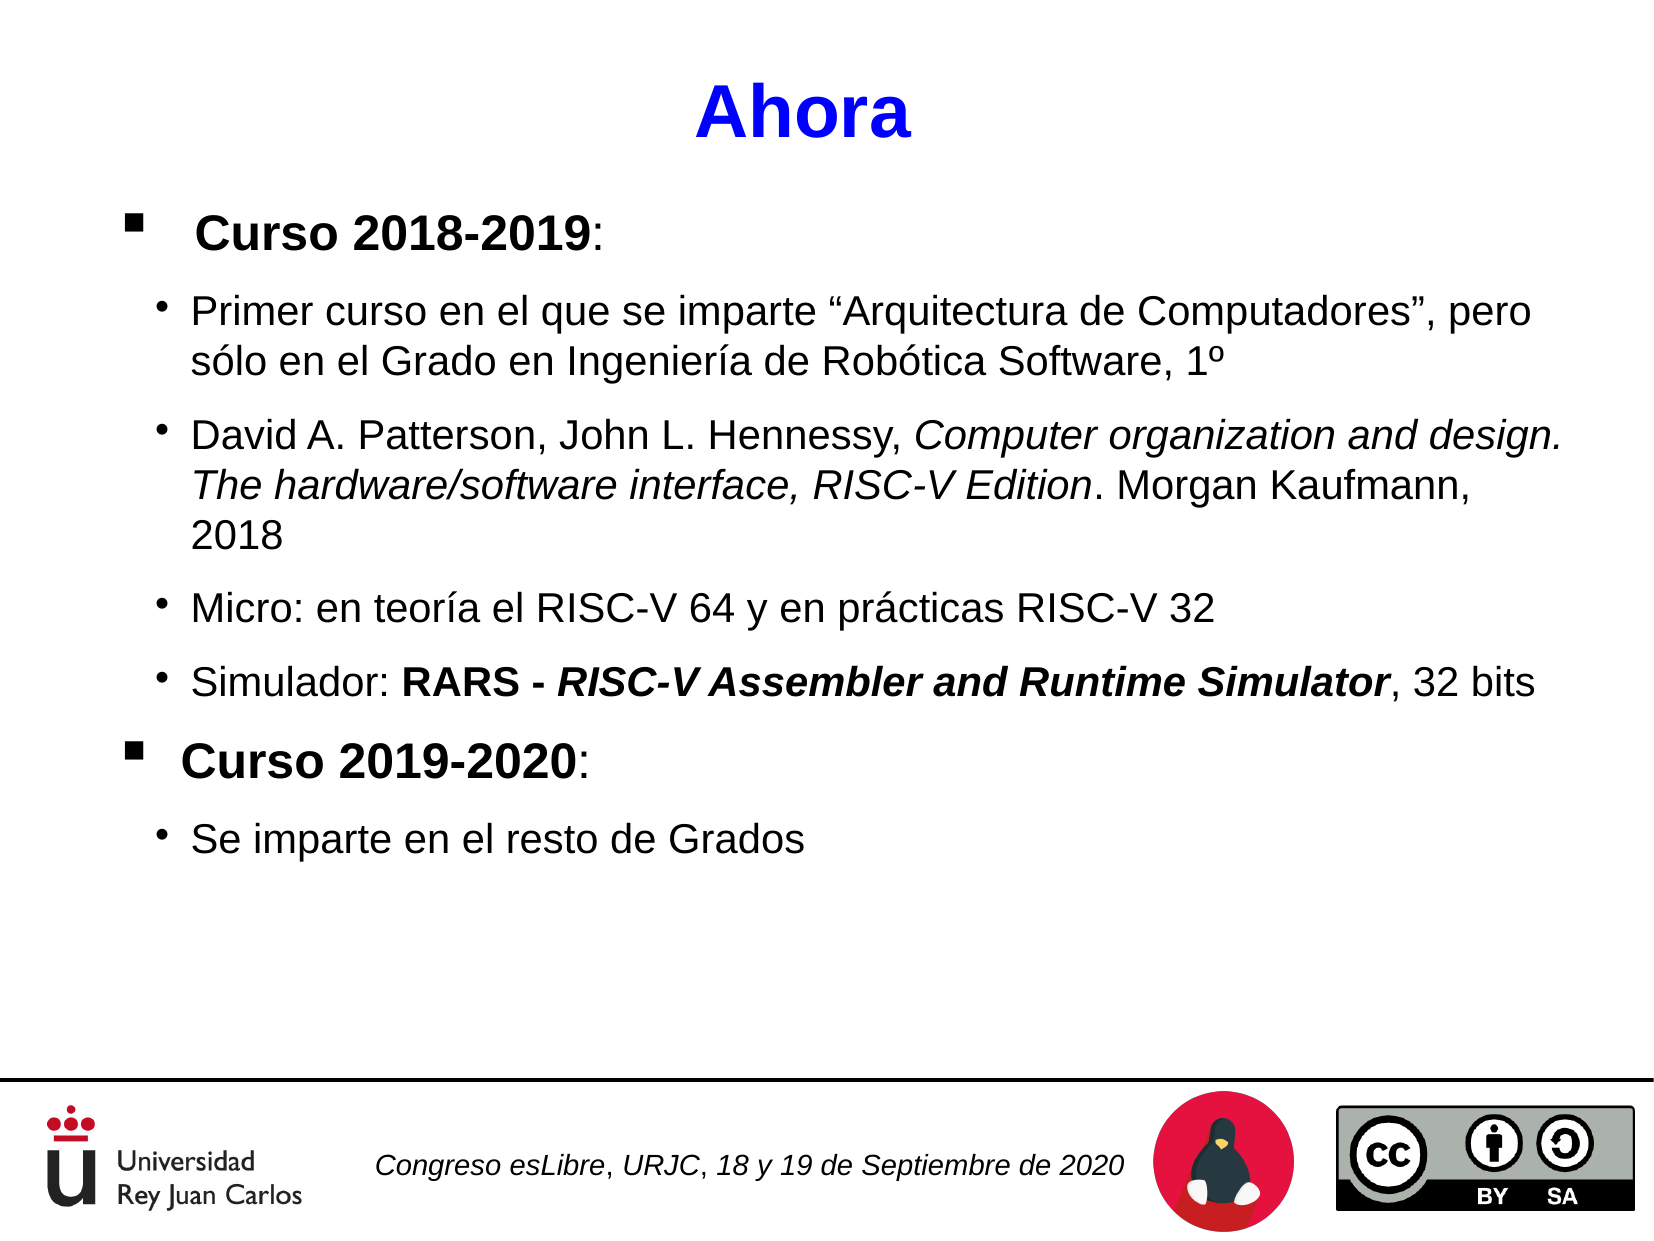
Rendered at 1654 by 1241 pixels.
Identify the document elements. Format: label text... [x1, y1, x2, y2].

text_box Ahora [142, 54, 1463, 161]
text_box Curso 2018-2019: Primer curso en el que se imparte “Arquitectura de Computadores”, pero sólo en el Grado en Ingeniería de Robótica Software, 1º David A. Patterson, John L. Hennessy, Computer organization and design. The hardware/software interface, RISC-V Edition. Morgan Kaufmann, 2018 Micro: en teoría el RISC-V 64 y en prácticas RISC-V 32 Simulador: RARS - RISC-V Assembler and Runtime Simulator, 32 bits Curso 2019-2020: Se imparte en el resto de Grados [104, 192, 1590, 1065]
picture [1153, 1091, 1294, 1232]
picture [30, 1094, 315, 1220]
picture [1336, 1094, 1635, 1221]
text_box Congreso esLibre, URJC, 18 y 19 de Septiembre de 2020 [359, 1139, 1153, 1215]
